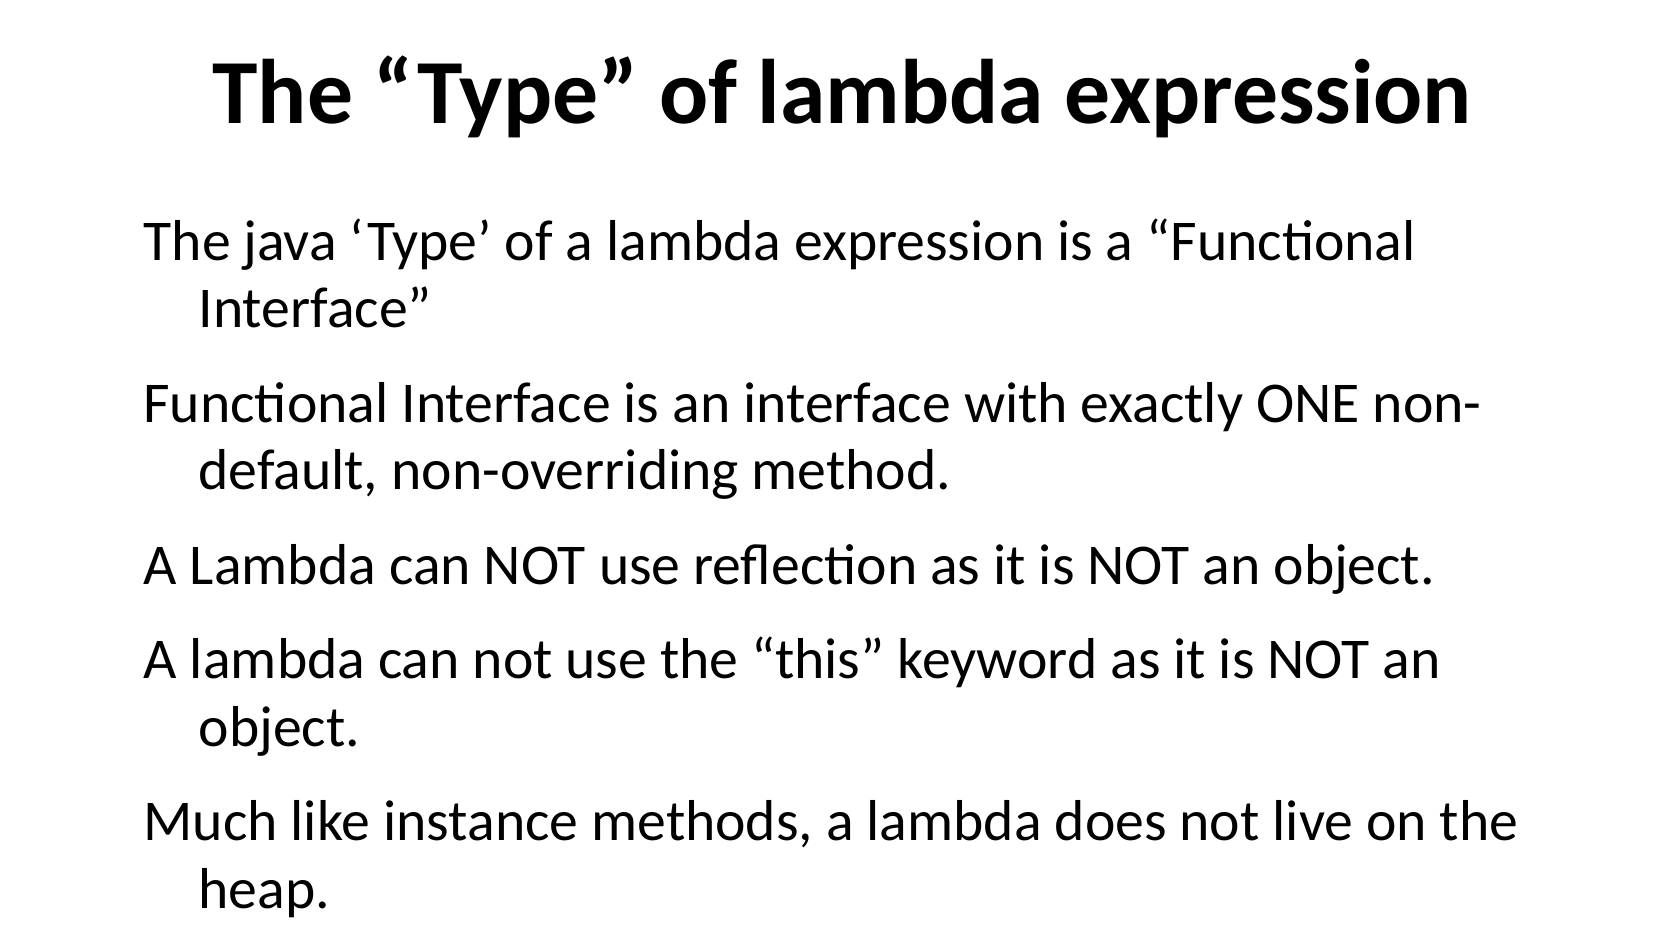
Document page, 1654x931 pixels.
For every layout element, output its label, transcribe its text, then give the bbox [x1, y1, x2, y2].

title The “Type” of lambda expression [82, 1, 1571, 182]
list The java ‘Type’ of a lambda expression is a “Functional Interface” Functional Interface is an interface with exactly ONE non-default, non-overriding method. A Lambda can NOT use reflection as it is NOT an object. A lambda can not use the “this” keyword as it is NOT an object. Much like instance methods, a lambda does not live on the heap. [143, 204, 1599, 925]
